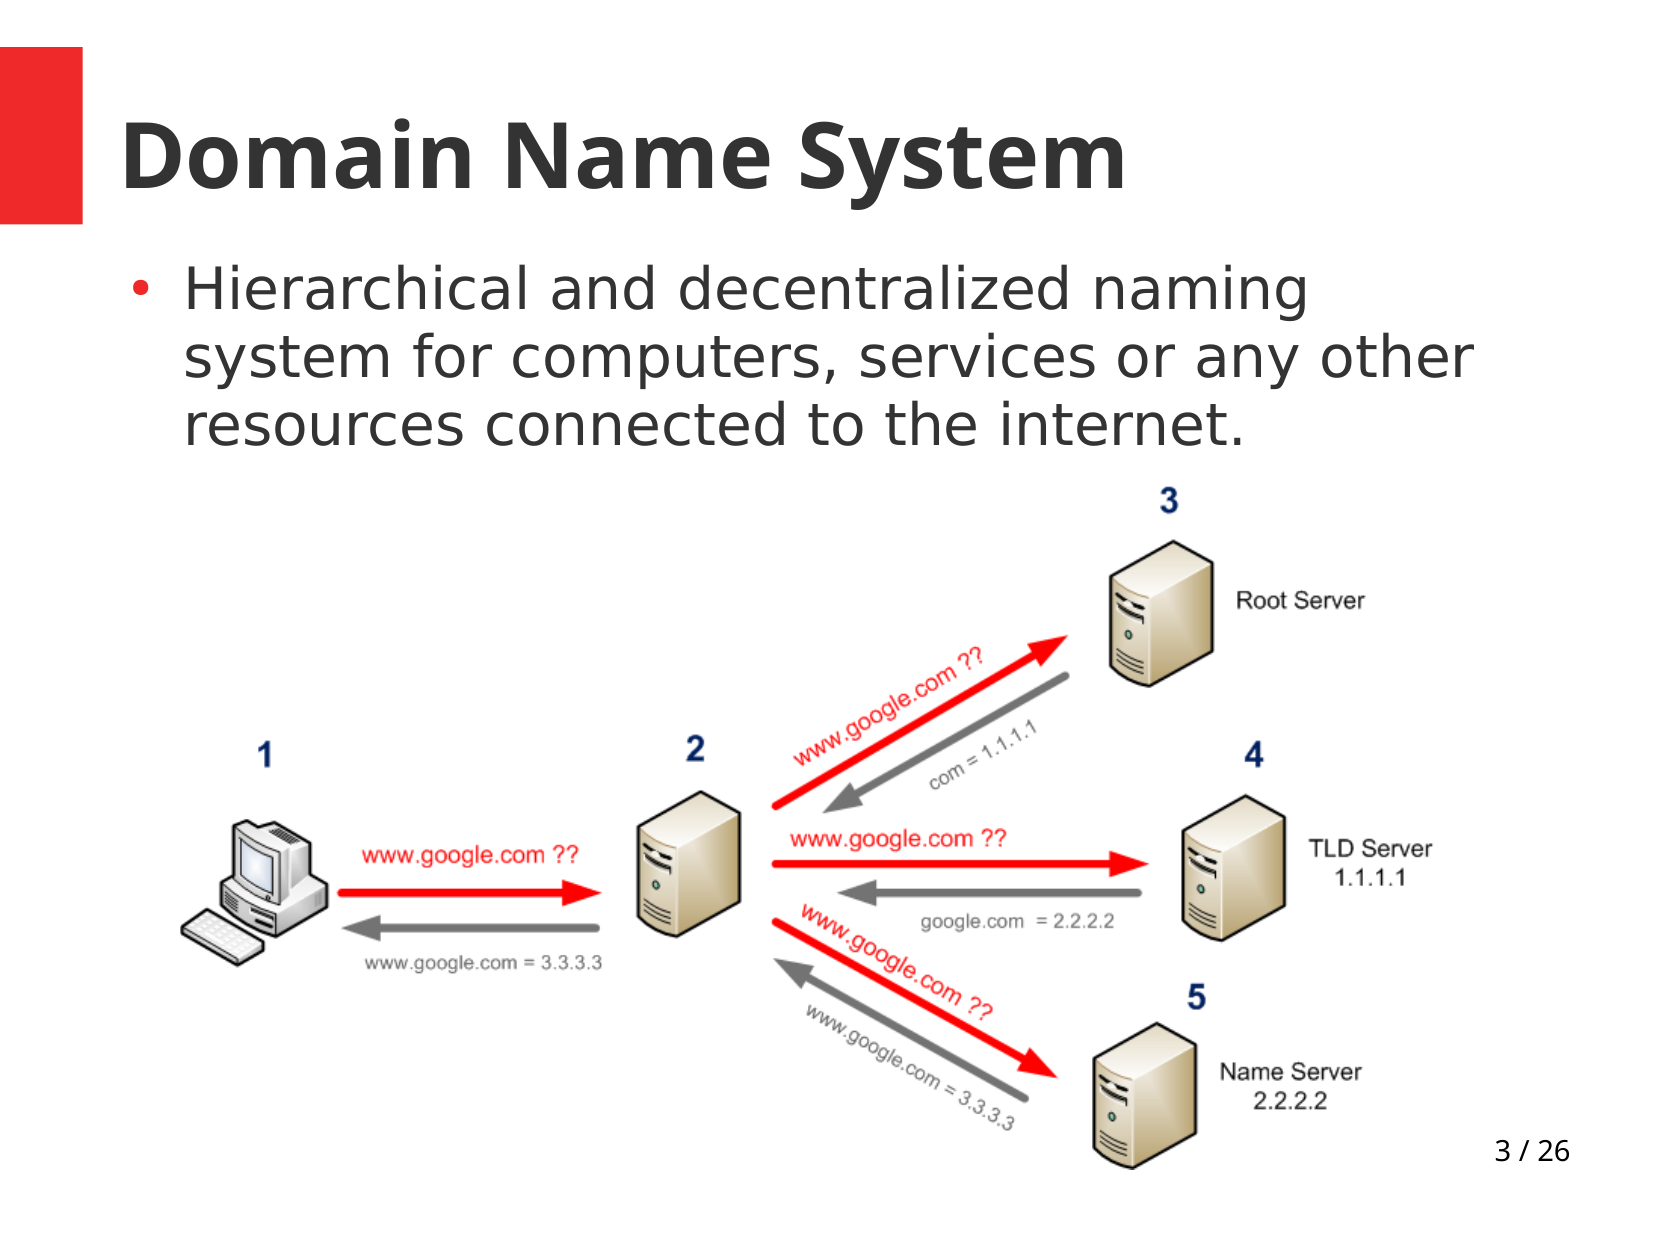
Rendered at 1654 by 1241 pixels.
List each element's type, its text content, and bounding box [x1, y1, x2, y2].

picture [180, 475, 1434, 1171]
list Hierarchical and decentralized naming system for computers, services or any other resources connected to the internet. [112, 255, 1531, 976]
title Domain Name System [118, 49, 1571, 257]
